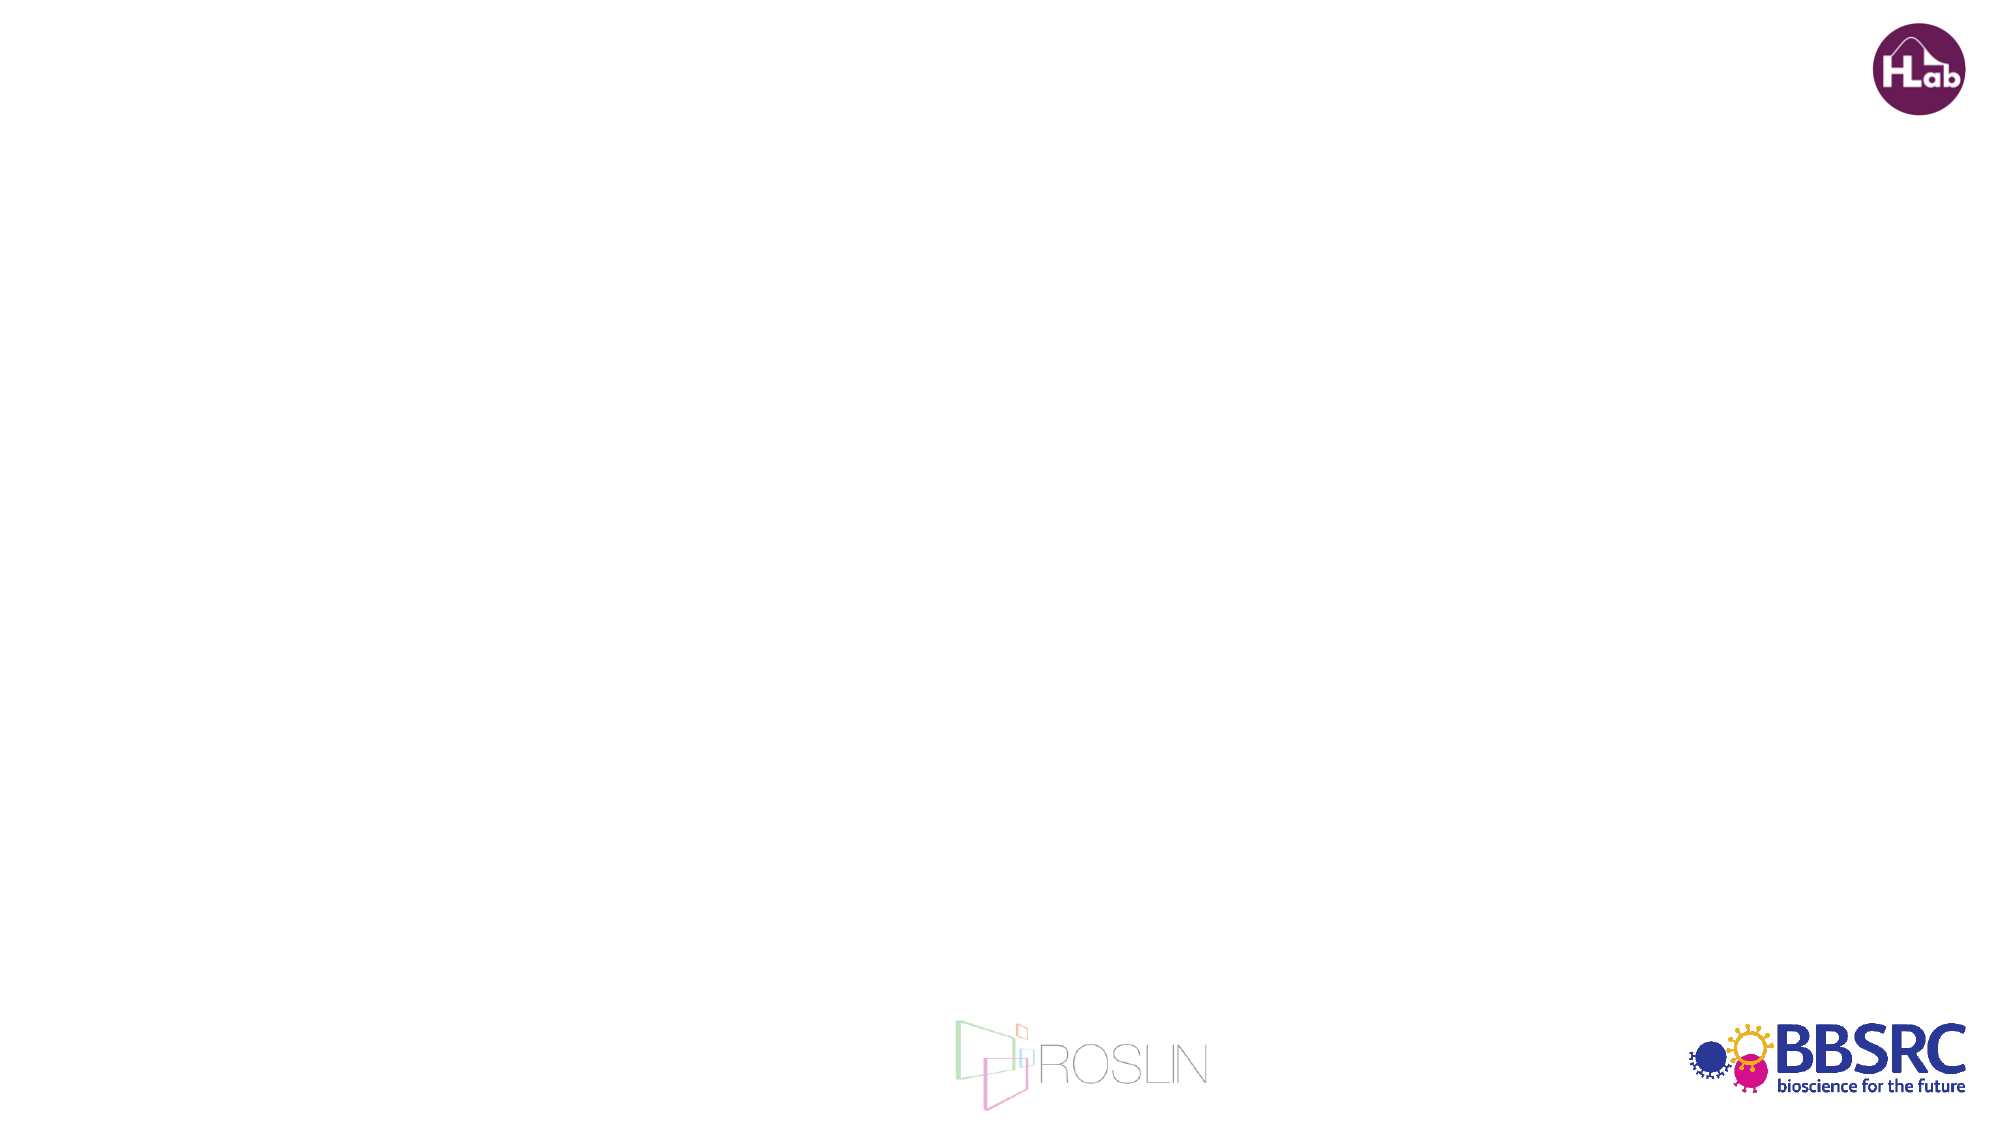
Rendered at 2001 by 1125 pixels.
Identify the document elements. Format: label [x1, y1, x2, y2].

picture [1687, 1020, 1966, 1099]
picture [1872, 21, 1966, 116]
picture [948, 985, 1220, 1125]
